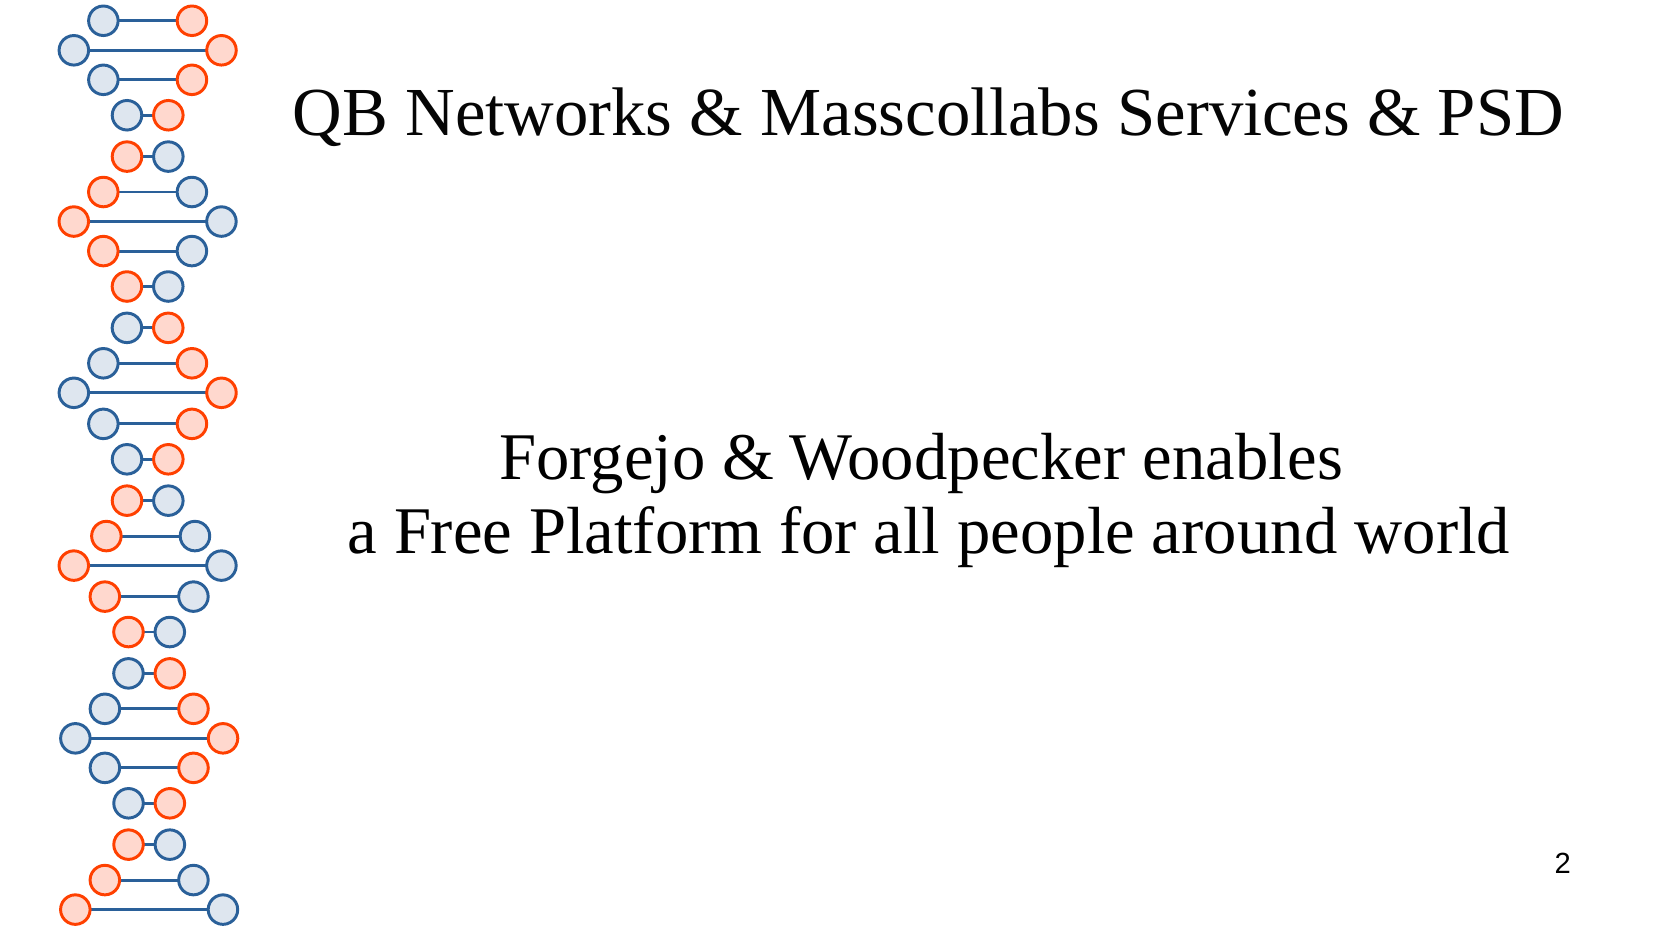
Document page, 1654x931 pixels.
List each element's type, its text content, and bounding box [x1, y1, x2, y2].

title QB Networks & Masscollabs Services & PSD [265, 35, 1595, 189]
subtitle Forgejo & Woodpecker enables a Free Platform for all people around world [265, 224, 1595, 764]
